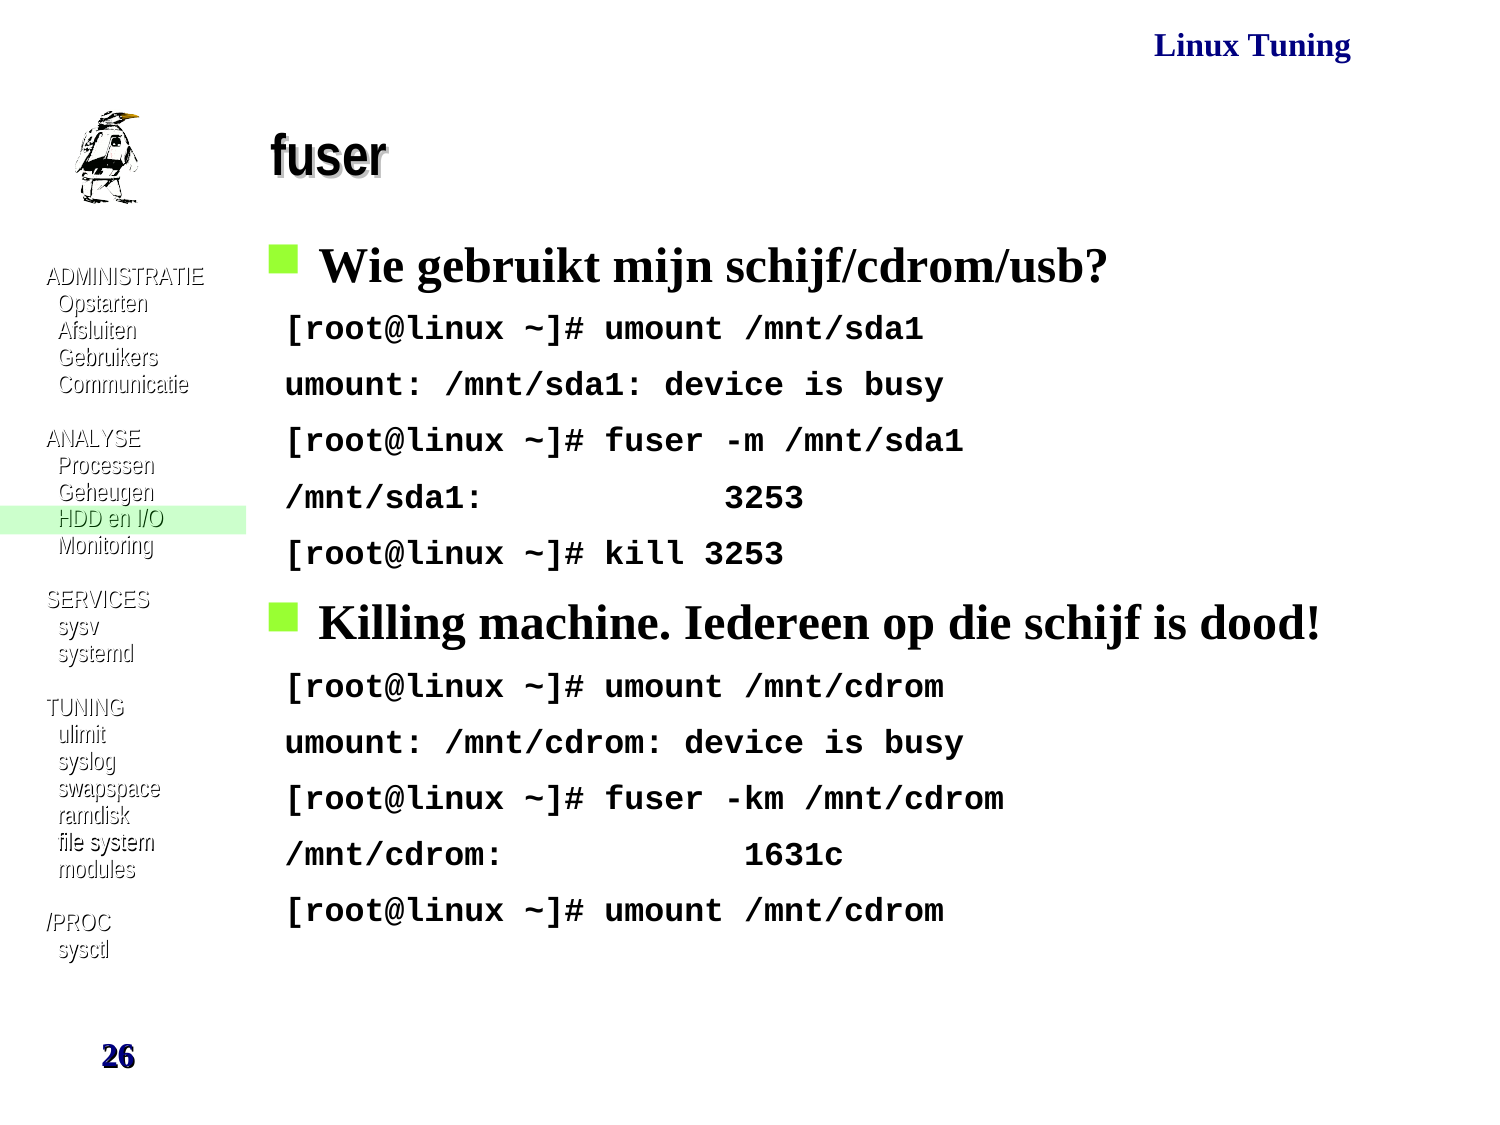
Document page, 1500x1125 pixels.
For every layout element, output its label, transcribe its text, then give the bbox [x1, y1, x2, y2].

text_box [0, 505, 247, 535]
title fuser [270, 41, 1500, 250]
list Wie gebruikt mijn schijf/cdrom/usb? [root@linux ~]# umount /mnt/sda1 umount: /mnt/sda1: device is busy [root@linux ~]# fuser -m /mnt/sda1 /mnt/sda1: 3253 [root@linux ~]# kill 3253 Killing machine. Iedereen op die schijf is dood! [root@linux ~]# umount /mnt/cdrom umount: /mnt/cdrom: device is busy [root@linux ~]# fuser -km /mnt/cdrom /mnt/cdrom: 1631c [root@linux ~]# umount /mnt/cdrom [264, 229, 1486, 1009]
picture [57, 105, 143, 206]
